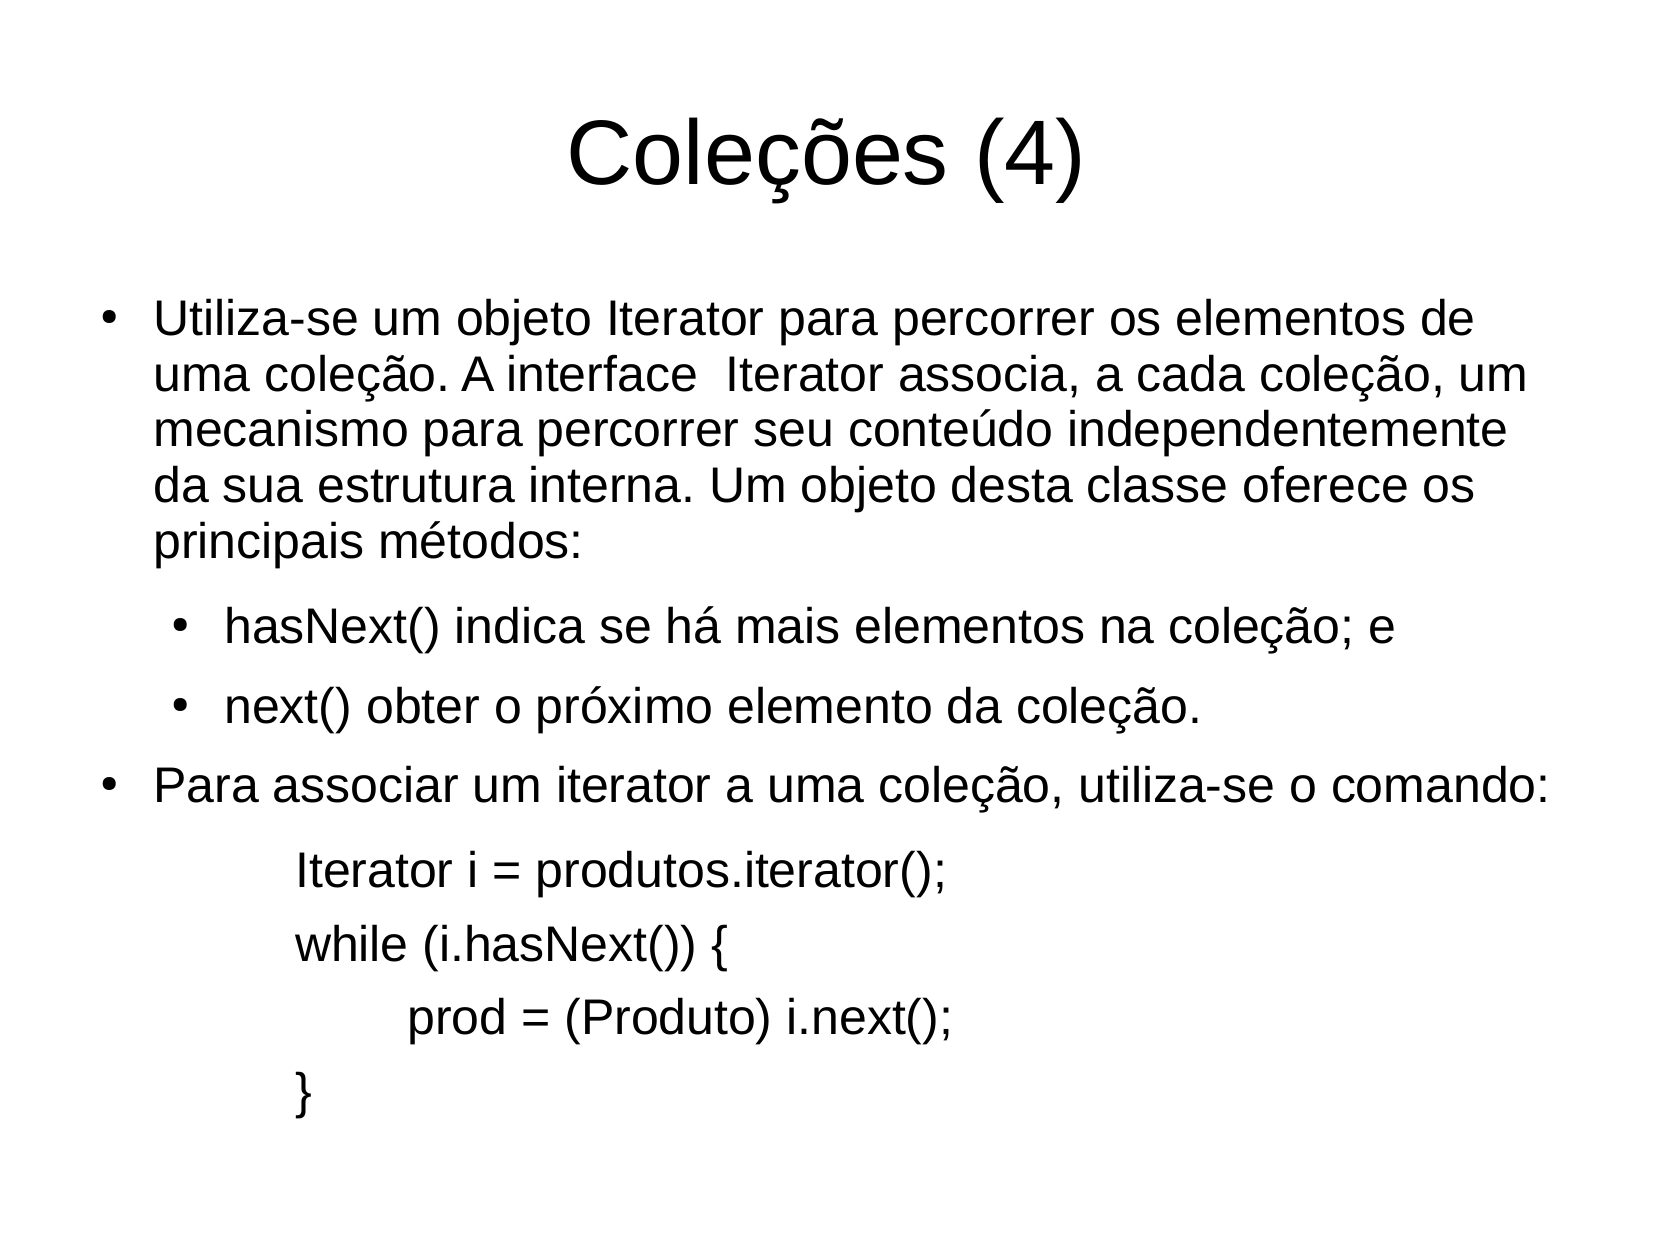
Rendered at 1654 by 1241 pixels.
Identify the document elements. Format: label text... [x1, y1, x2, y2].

title Coleções (4) [82, 49, 1571, 257]
list Utiliza-se um objeto Iterator para percorrer os elementos de uma coleção. A interface Iterator associa, a cada coleção, um mecanismo para percorrer seu conteúdo independentemente da sua estrutura interna. Um objeto desta classe oferece os principais métodos: hasNext() indica se há mais elementos na coleção; e next() obter o próximo elemento da coleção. Para associar um iterator a uma coleção, utiliza-se o comando: Iterator i = produtos.iterator(); while (i.hasNext()) { prod = (Produto) i.next(); } [82, 290, 1571, 1119]
